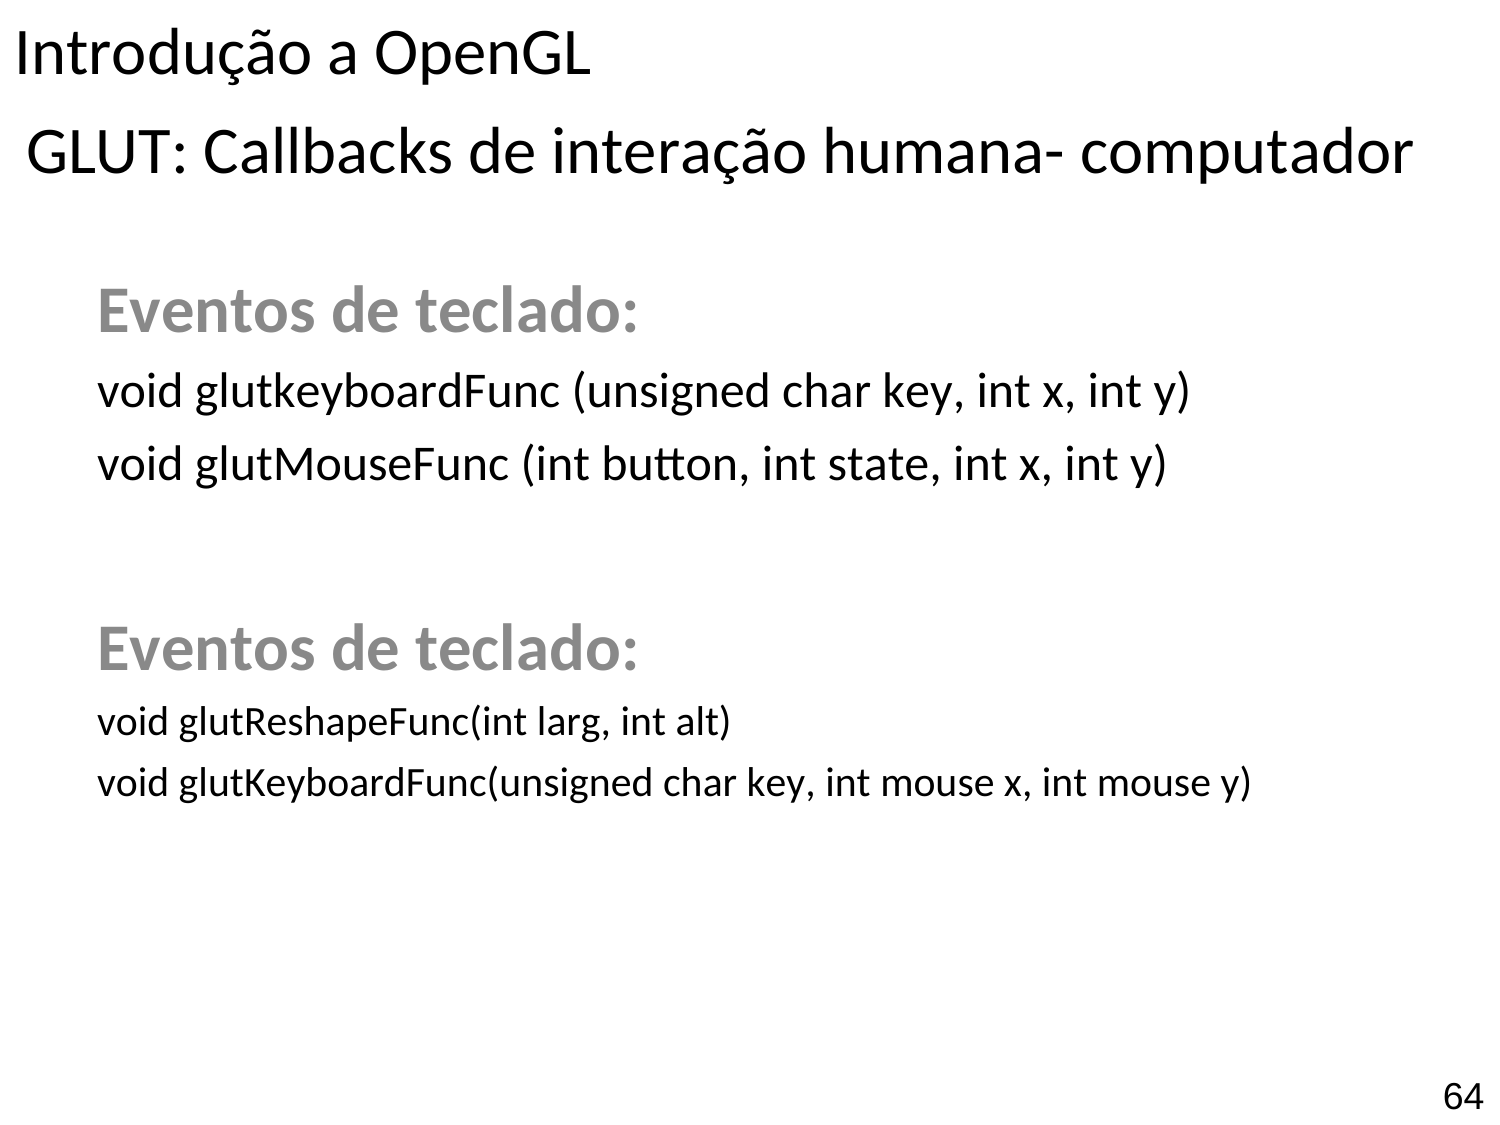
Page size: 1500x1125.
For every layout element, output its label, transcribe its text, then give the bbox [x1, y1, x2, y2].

text_box Eventos de teclado: void glutkeyboardFunc (unsigned char key, int x, int y) void glutMouseFunc (int button, int state, int x, int y) Eventos de teclado: void glutReshapeFunc(int larg, int alt) void glutKeyboardFunc(unsigned char key, int mouse x, int mouse y) [82, 257, 1418, 1125]
text_box 64 [1428, 1064, 1500, 1125]
title GLUT: Callbacks de interação humana- computador [0, 58, 1442, 234]
text_box Introdução a OpenGL [0, 0, 680, 141]
